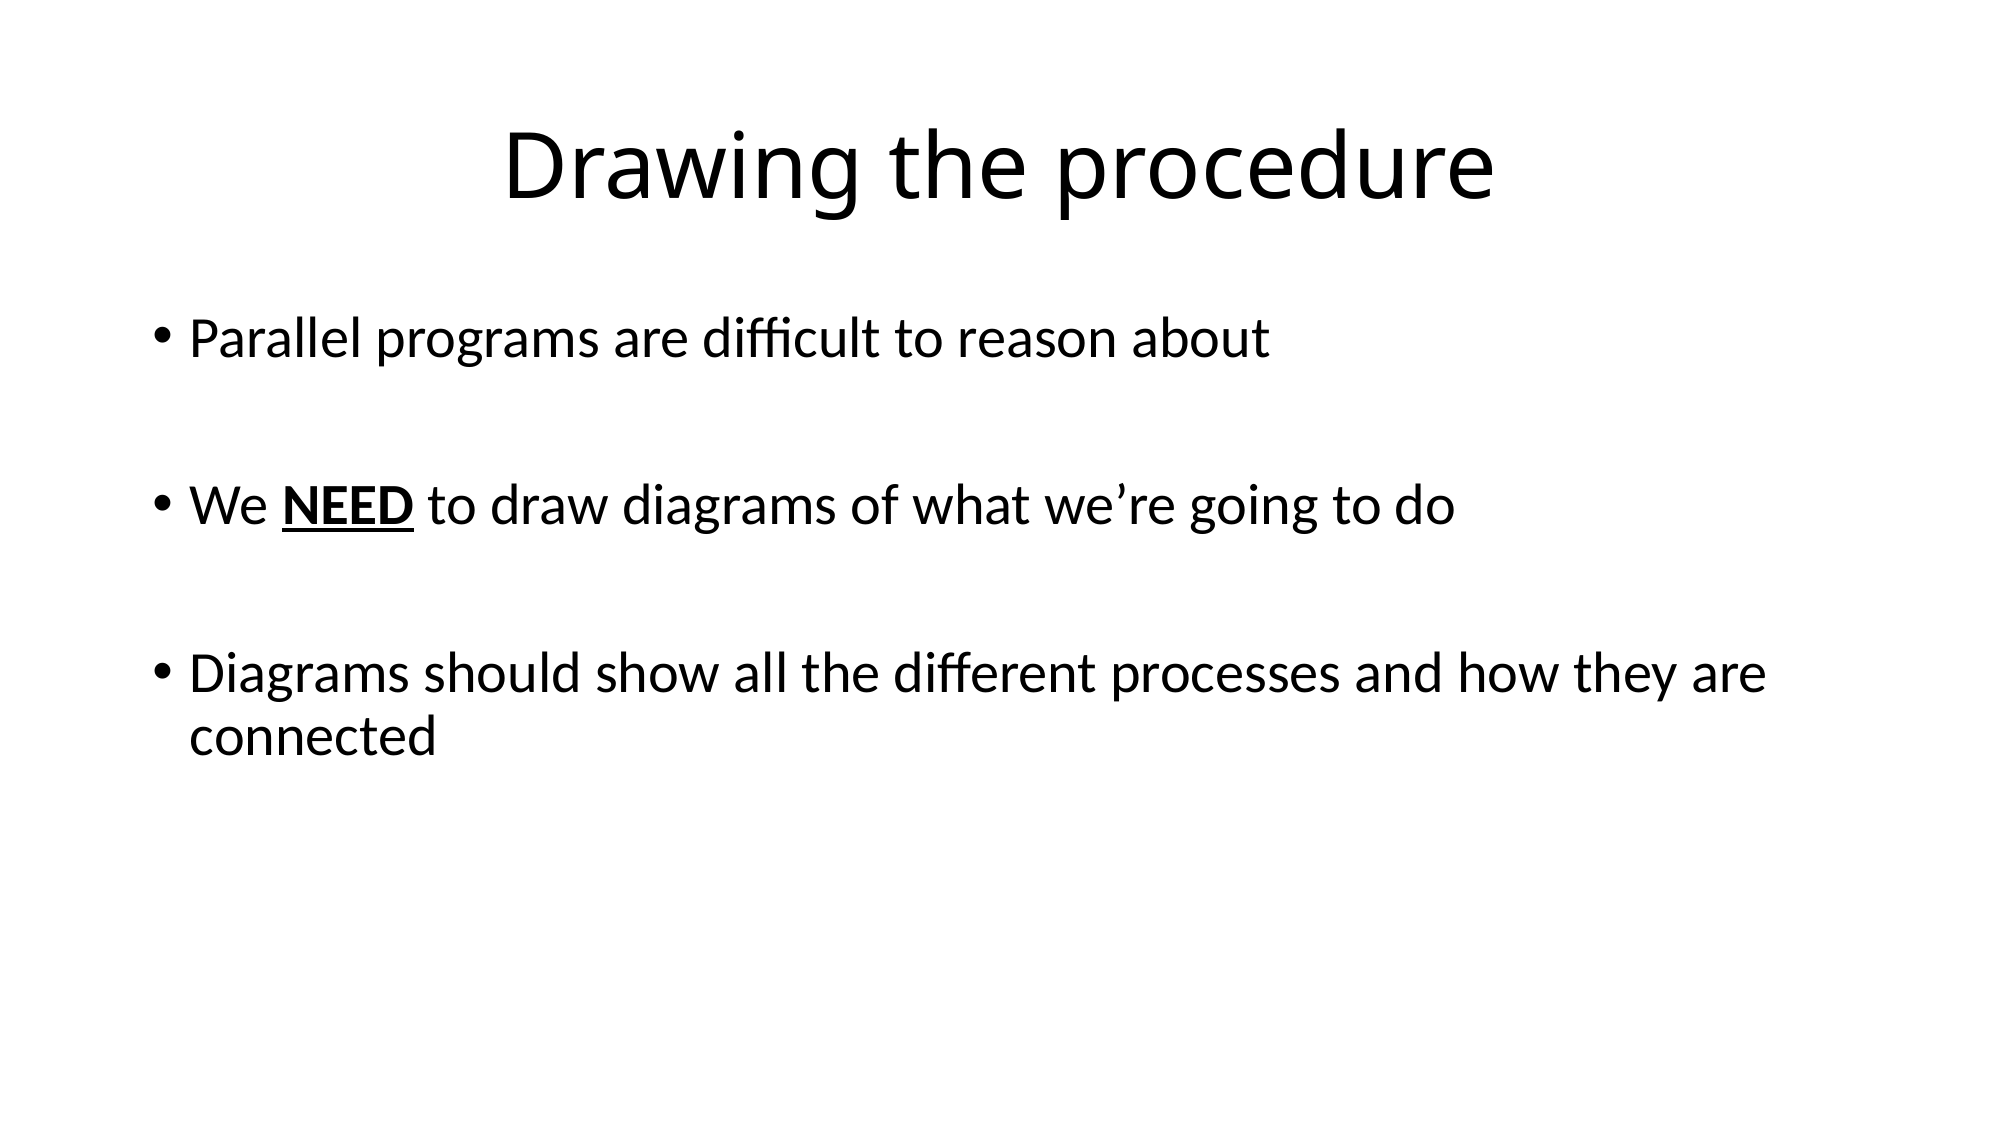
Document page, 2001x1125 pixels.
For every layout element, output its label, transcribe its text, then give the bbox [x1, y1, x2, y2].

list Parallel programs are difficult to reason about We NEED to draw diagrams of what we’re going to do Diagrams should show all the different processes and how they are connected [137, 299, 1863, 1014]
title Drawing the procedure [137, 59, 1863, 278]
